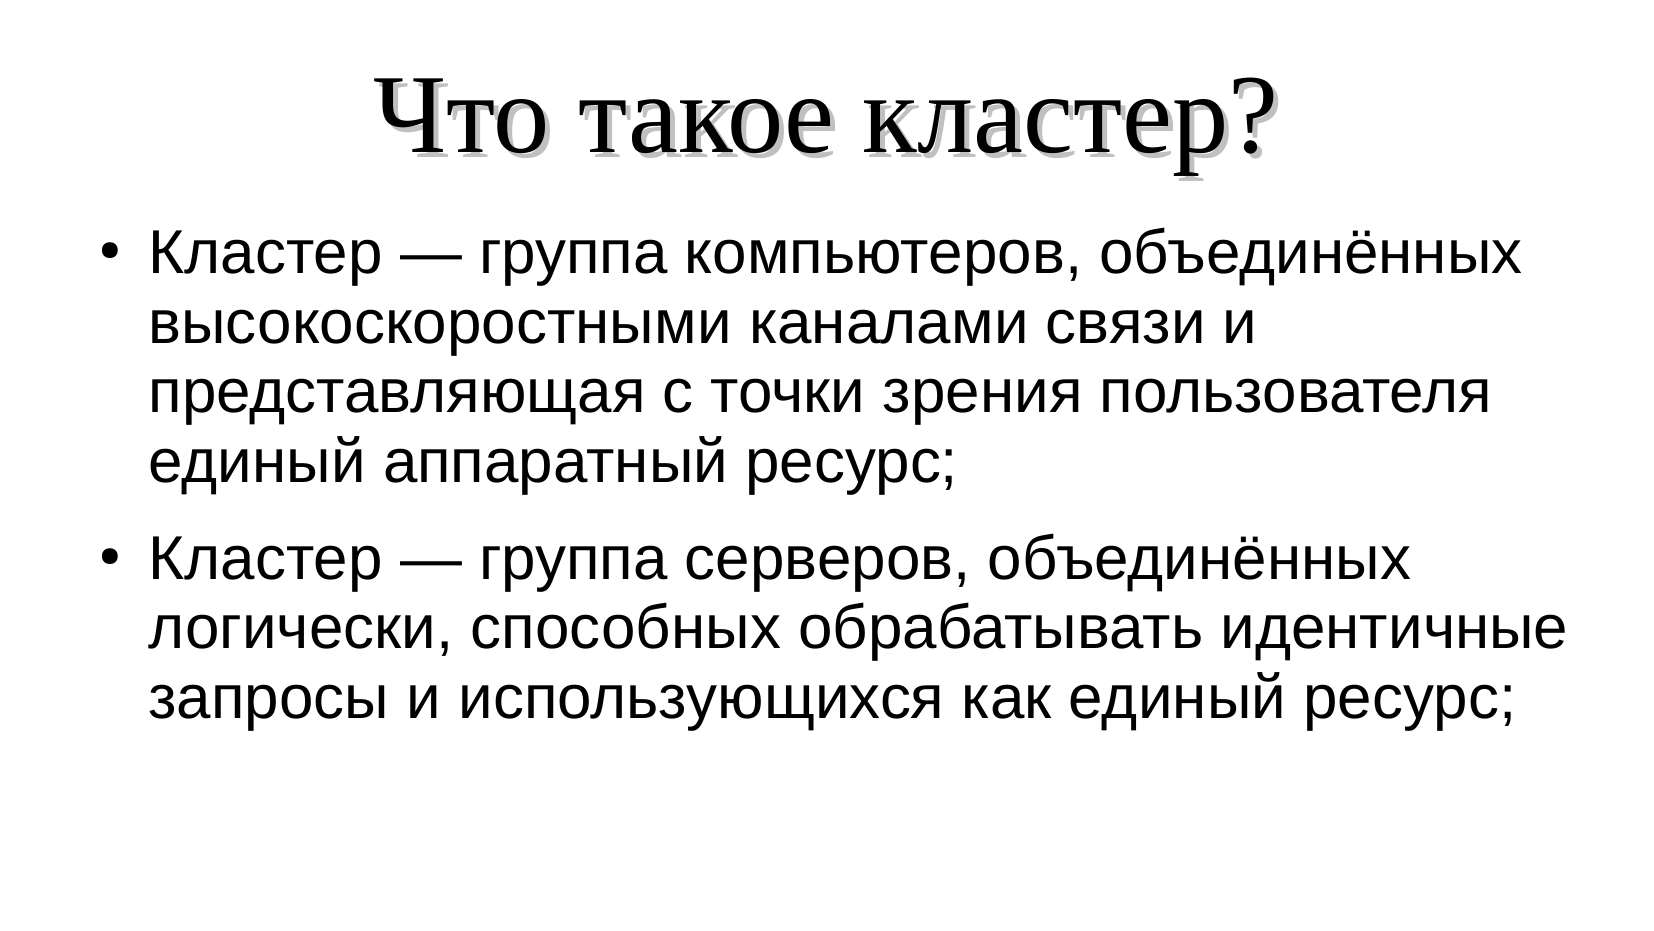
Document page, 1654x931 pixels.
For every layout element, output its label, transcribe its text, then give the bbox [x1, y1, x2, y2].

list Кластер — группа компьютеров, объединённых высокоскоростными каналами связи и представляющая с точки зрения пользователя единый аппаратный ресурс; Кластер — группа серверов, объединённых логически, способных обрабатывать идентичные запросы и использующихся как единый ресурс; [82, 217, 1571, 758]
title Что такое кластер? [82, 37, 1571, 193]
